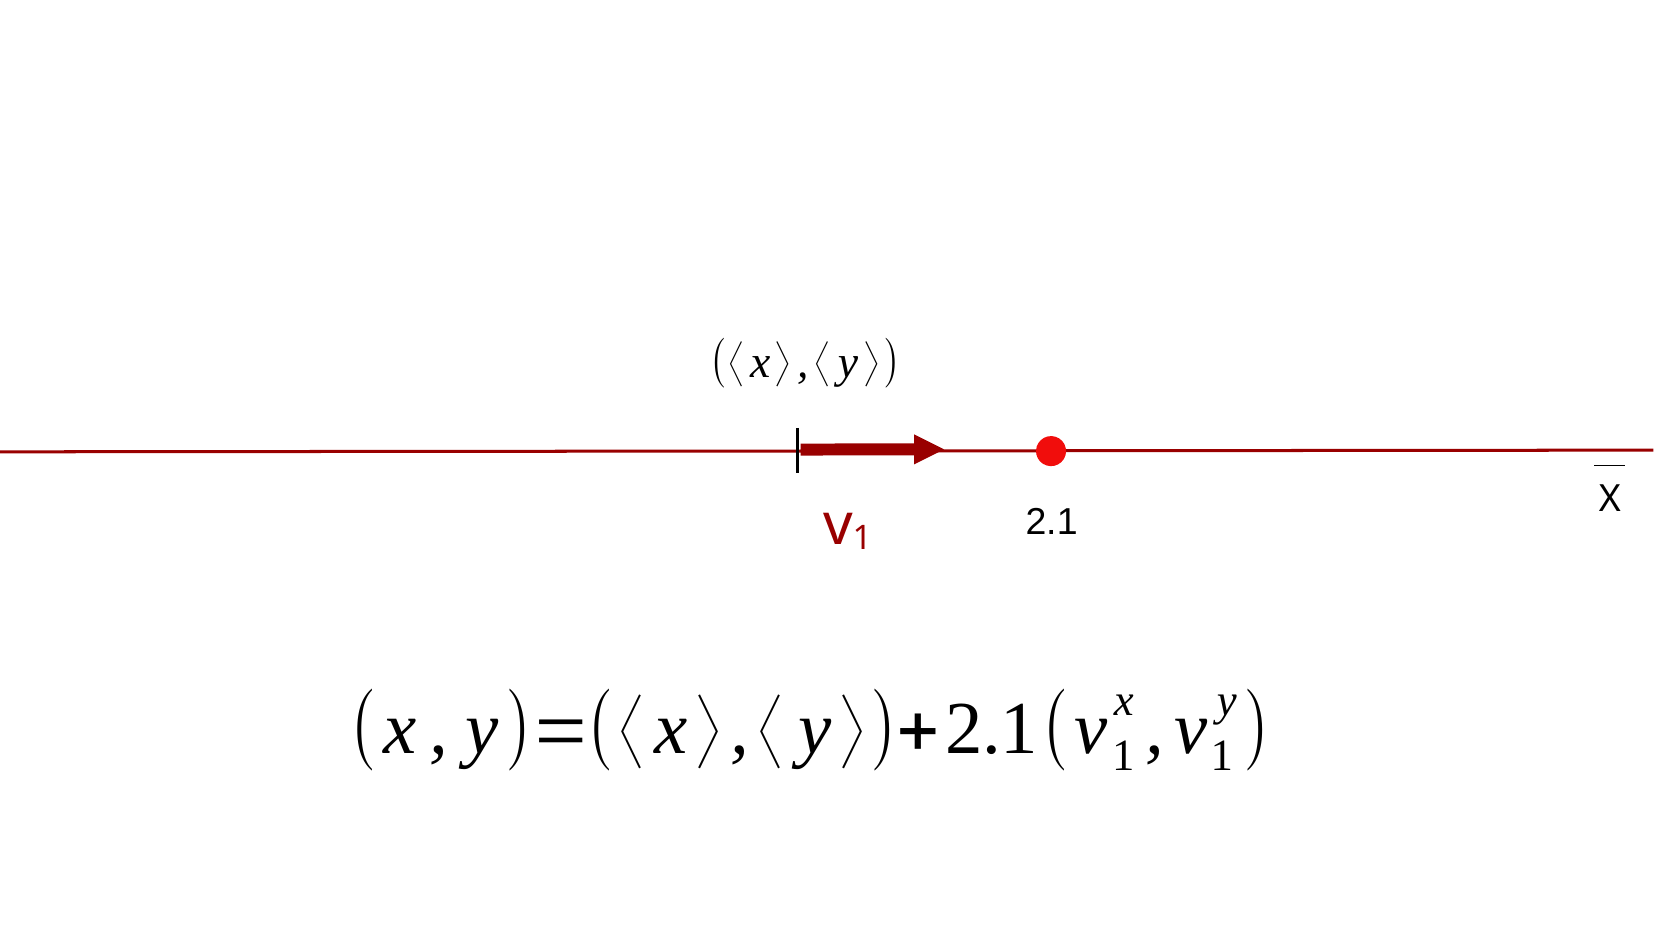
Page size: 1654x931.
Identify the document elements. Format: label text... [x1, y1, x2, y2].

text_box 2.1 [1010, 493, 1093, 550]
text_box [1036, 436, 1067, 467]
chart [345, 675, 1275, 780]
text_box X [1584, 463, 1645, 516]
chart [705, 334, 904, 391]
text_box v1 [808, 474, 892, 565]
